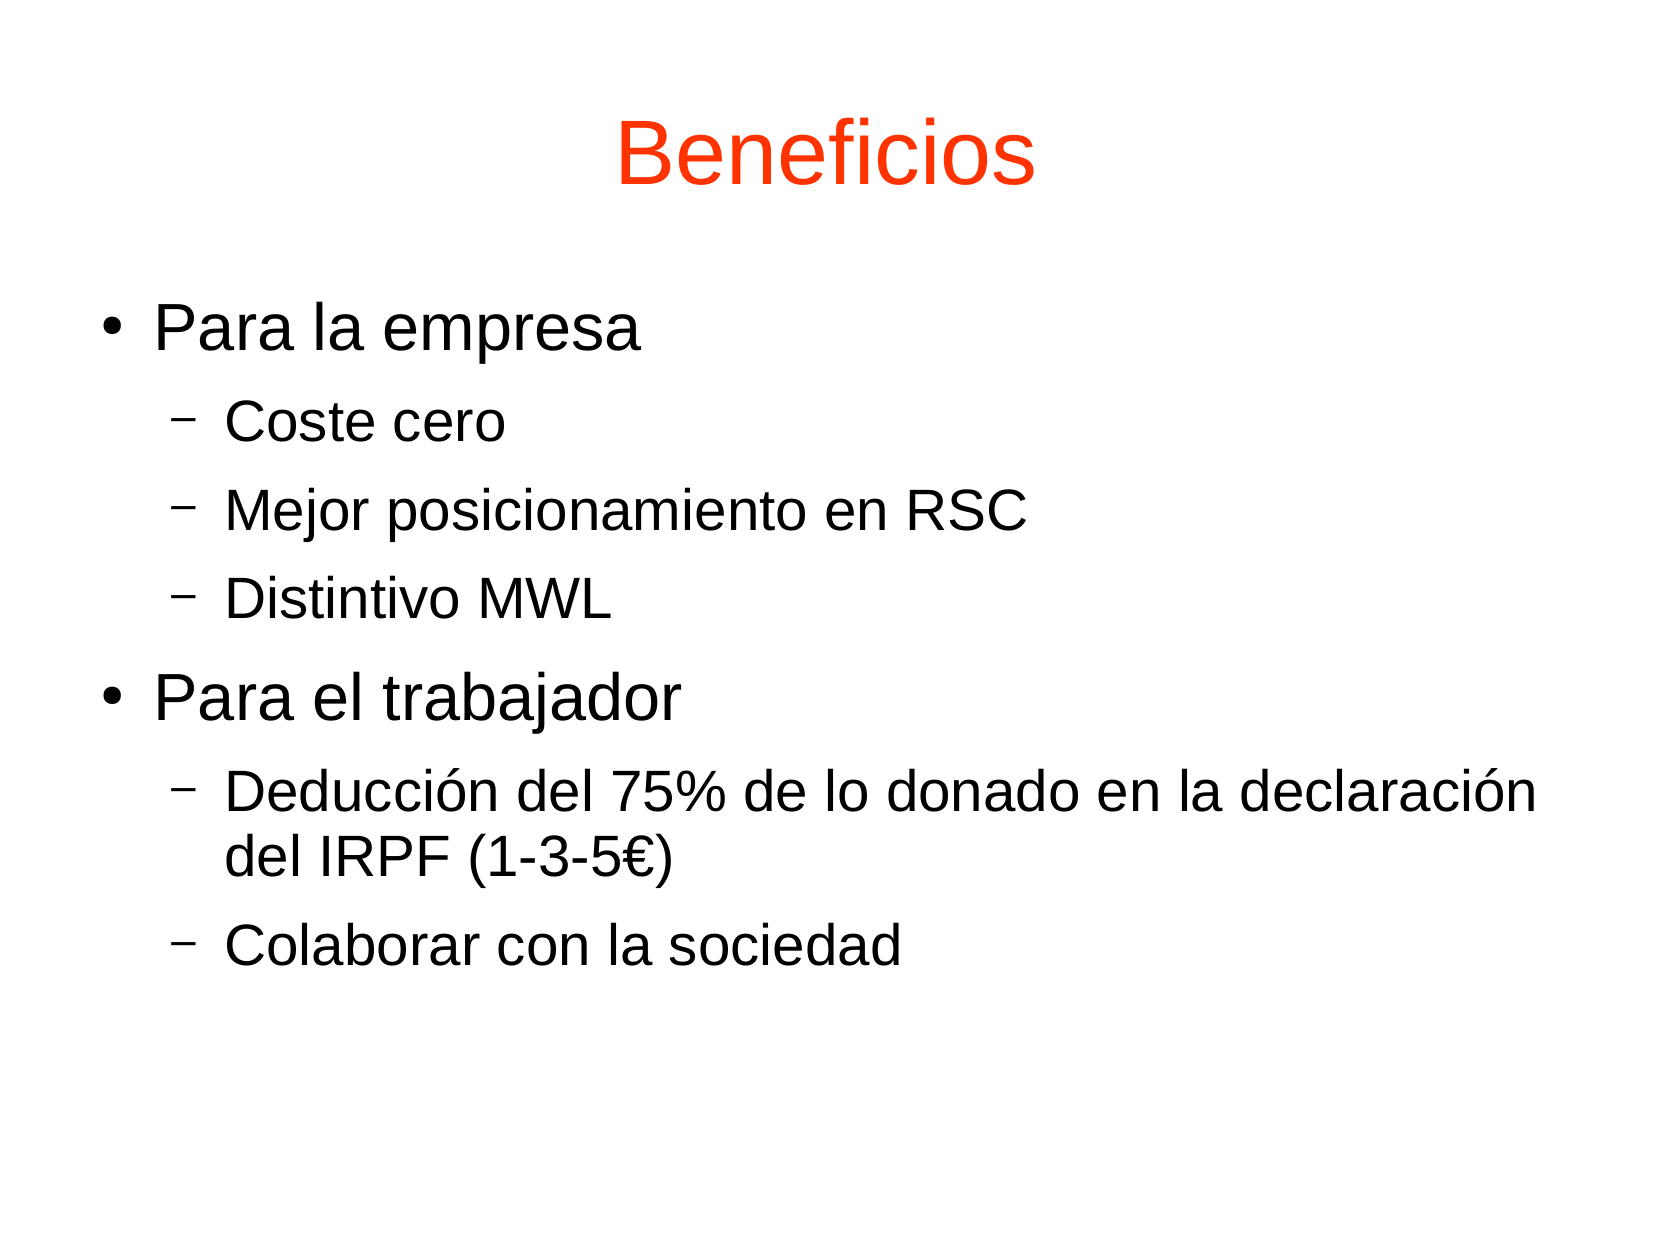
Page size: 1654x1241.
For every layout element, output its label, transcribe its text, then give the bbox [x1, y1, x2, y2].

list Para la empresa Coste cero Mejor posicionamiento en RSC Distintivo MWL Para el trabajador Deducción del 75% de lo donado en la declaración del IRPF (1-3-5€) Colaborar con la sociedad [82, 290, 1571, 1010]
title Beneficios [82, 49, 1571, 257]
